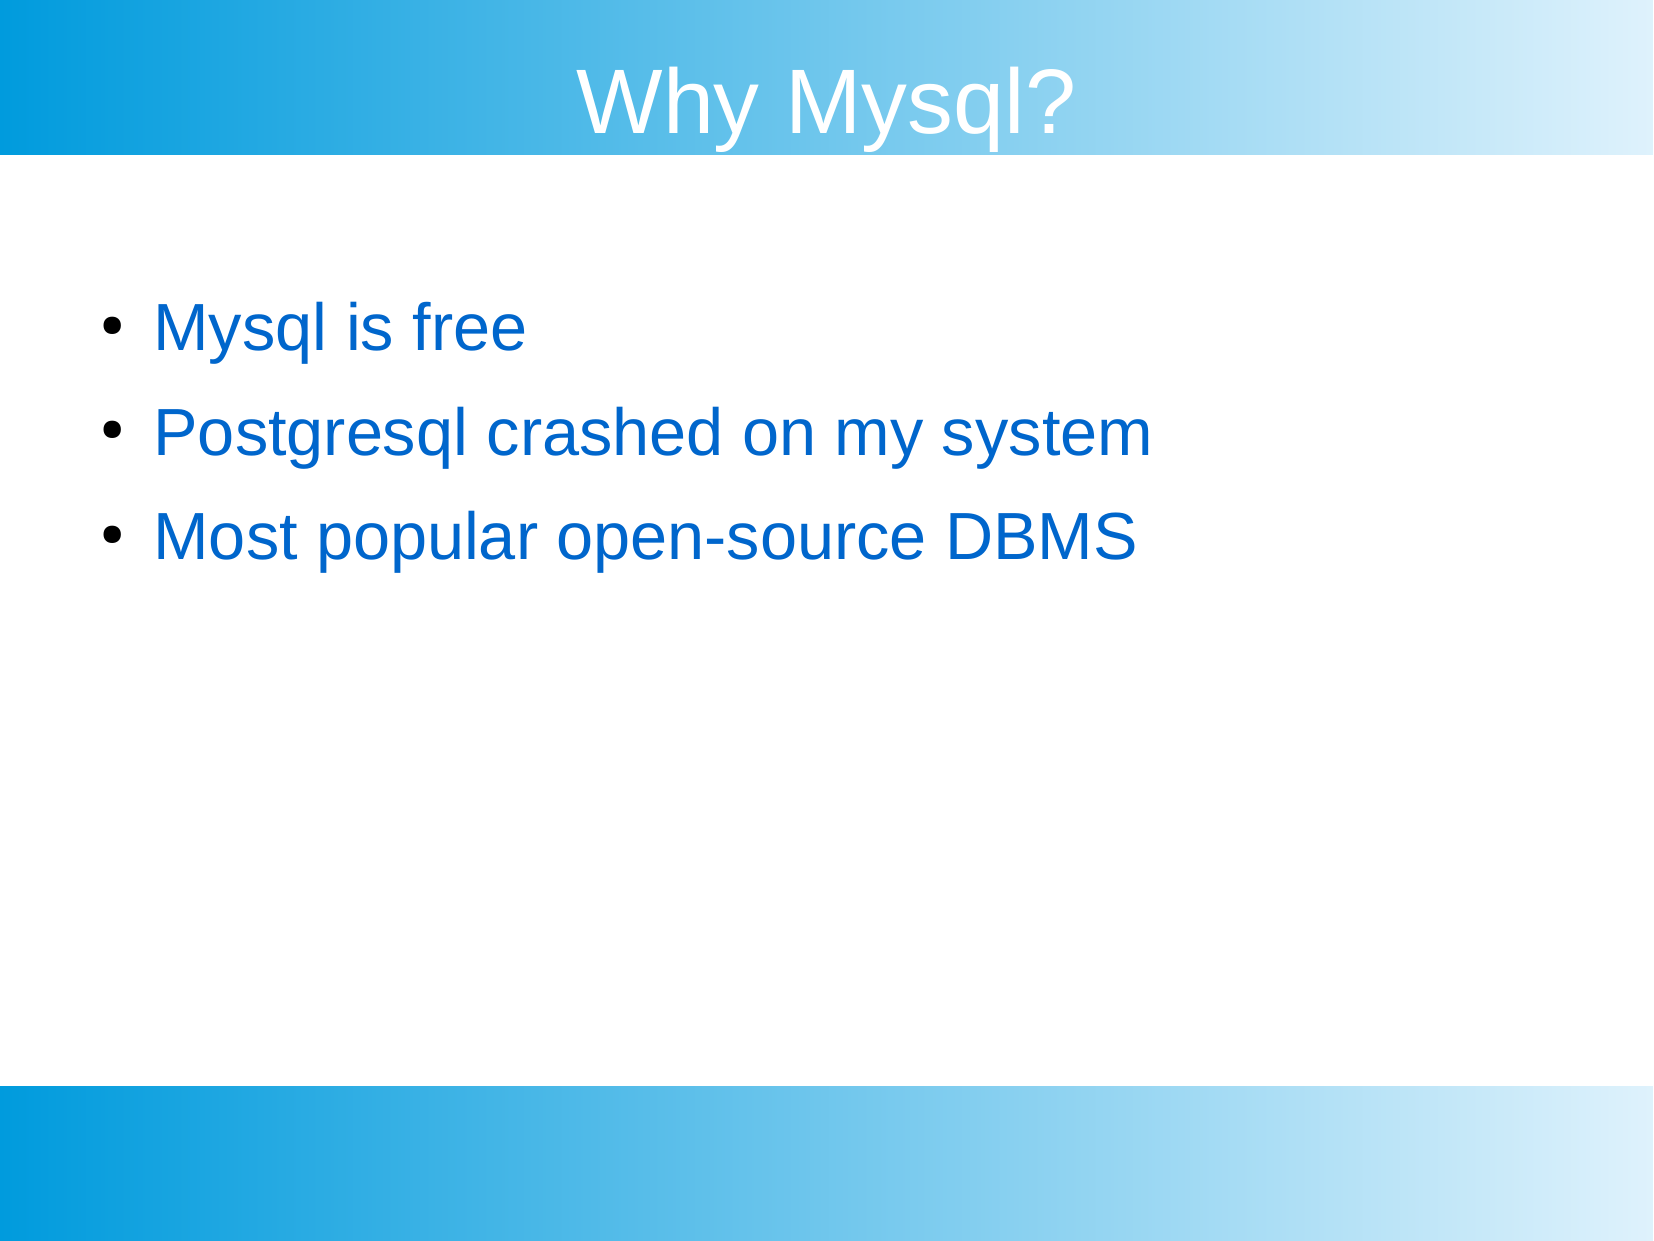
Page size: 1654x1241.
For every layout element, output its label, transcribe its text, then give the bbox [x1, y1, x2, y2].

list Mysql is free Postgresql crashed on my system Most popular open-source DBMS [82, 290, 1571, 1010]
title Why Mysql? [82, 49, 1571, 155]
